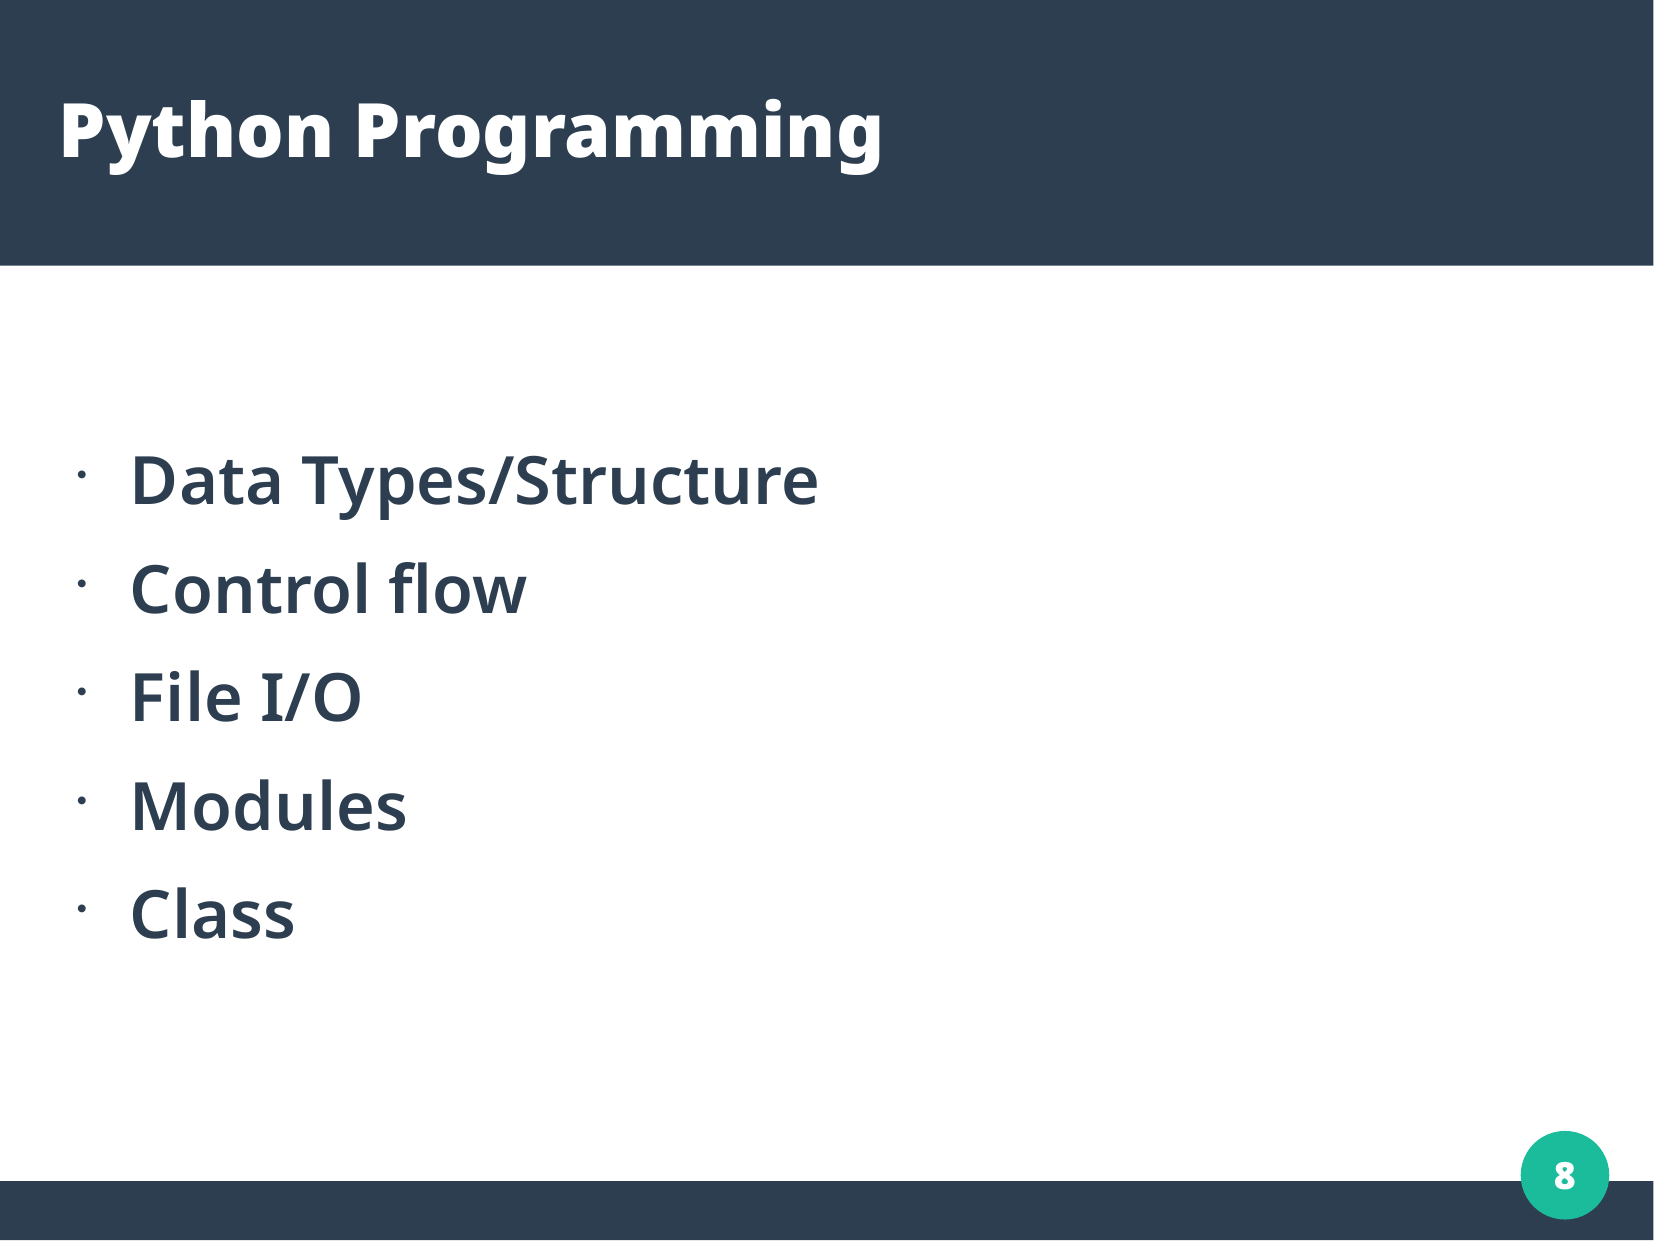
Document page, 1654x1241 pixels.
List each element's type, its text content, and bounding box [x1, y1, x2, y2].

title Python Programming [59, 49, 1595, 207]
list Data Types/Structure Control flow File I/O Modules Class [59, 324, 1595, 1016]
